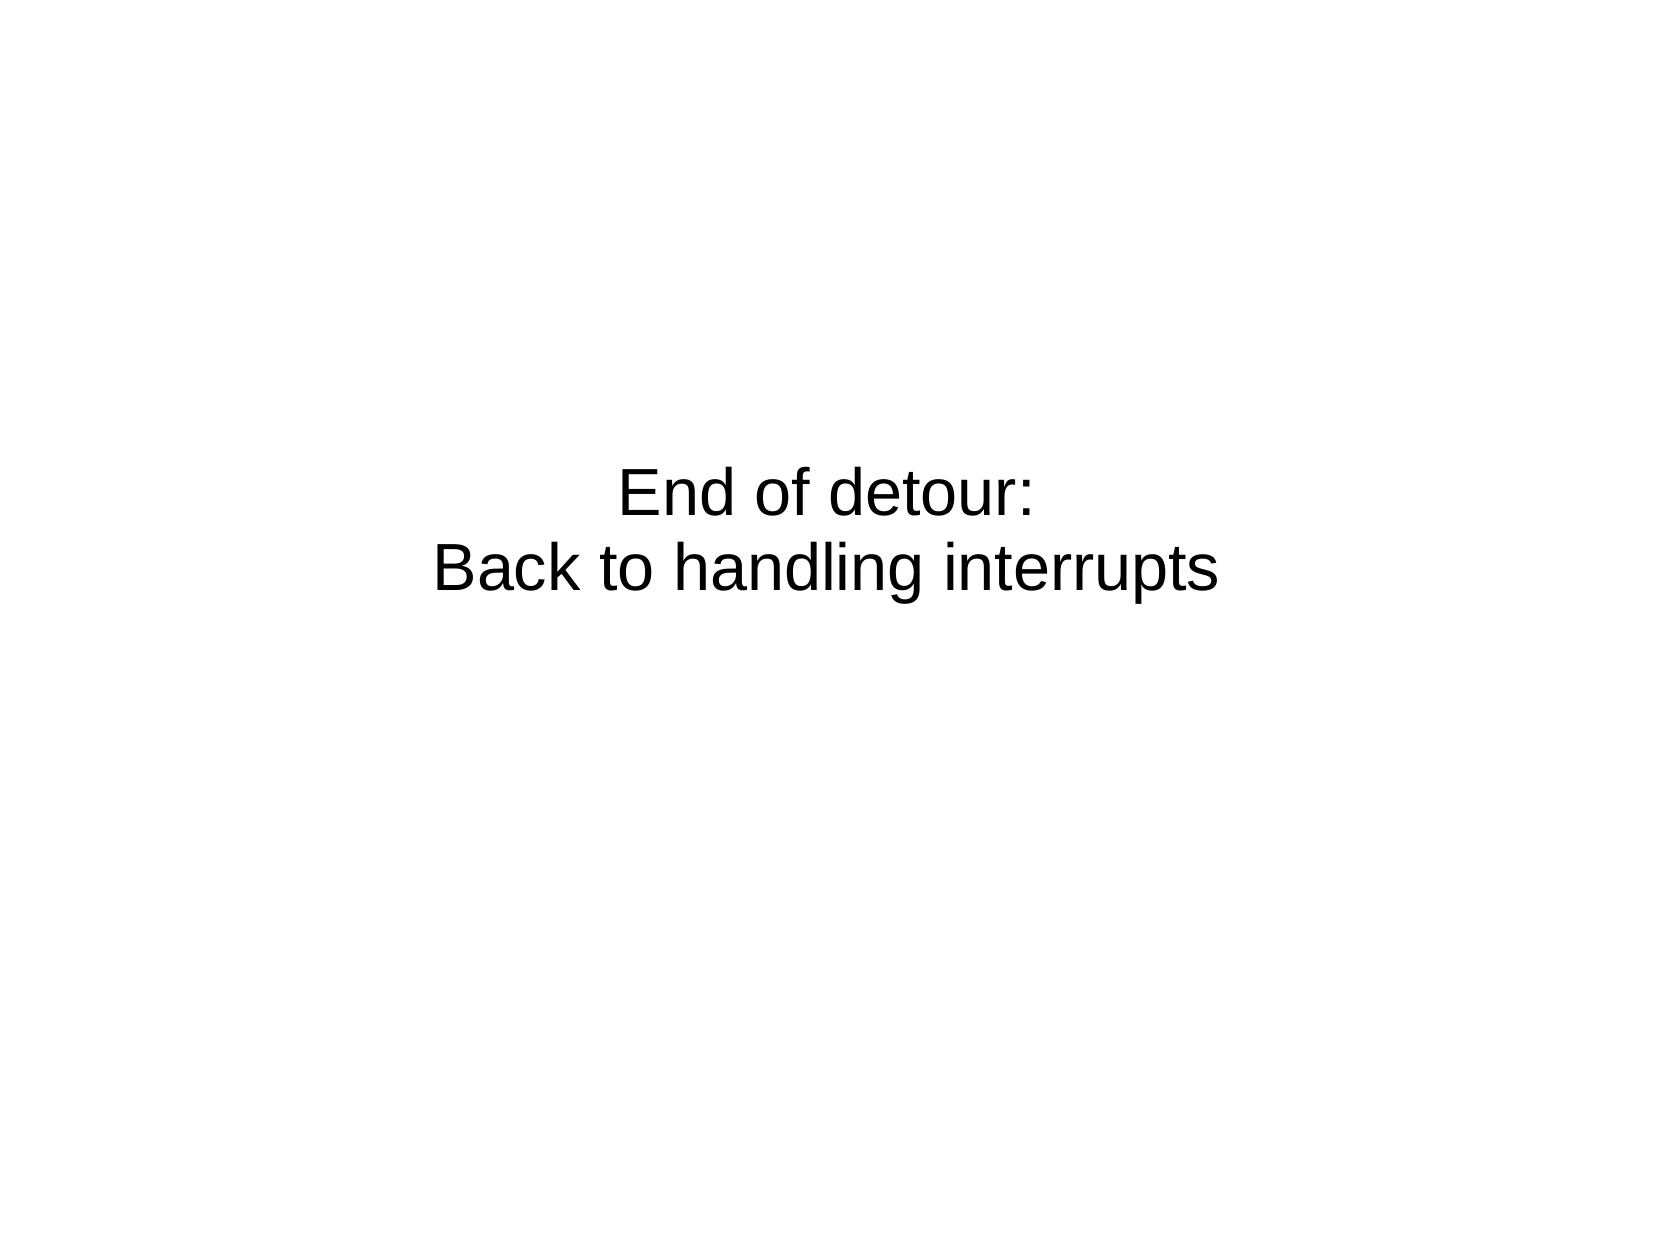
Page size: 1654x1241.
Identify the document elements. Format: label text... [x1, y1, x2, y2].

subtitle End of detour: Back to handling interrupts [82, 49, 1571, 1010]
